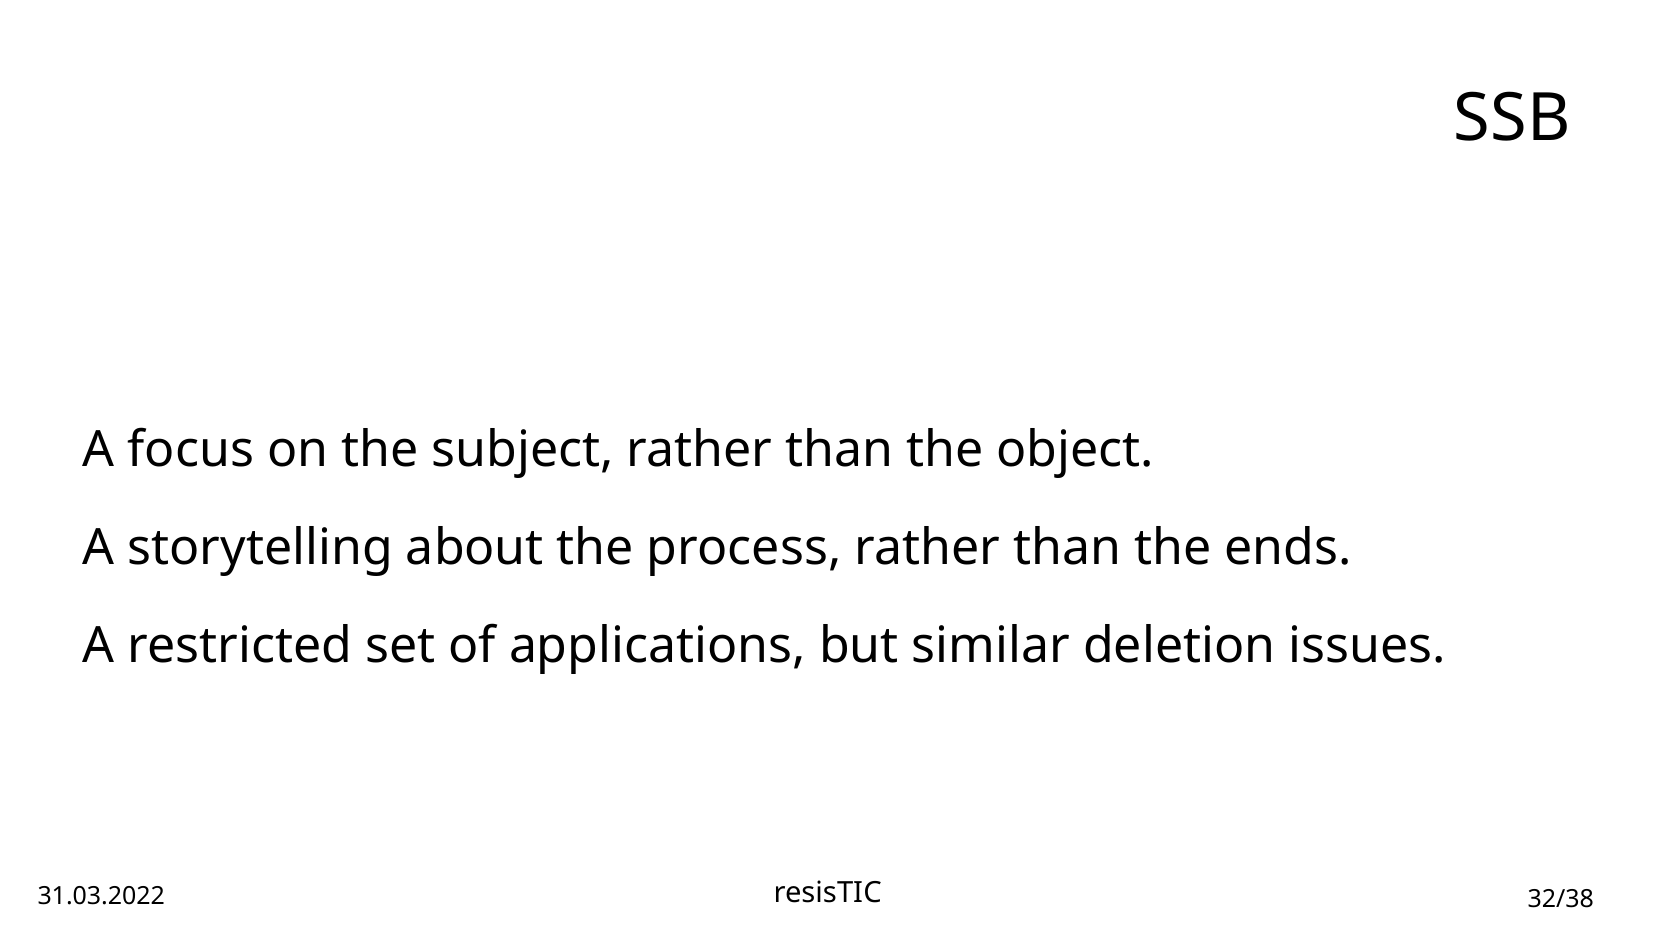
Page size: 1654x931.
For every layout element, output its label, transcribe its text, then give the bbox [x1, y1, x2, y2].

text_box 32/38 [1383, 873, 1609, 919]
title SSB [82, 37, 1571, 193]
list A focus on the subject, rather than the object. A storytelling about the process, rather than the ends. A restricted set of applications, but similar deletion issues. [82, 217, 1571, 758]
